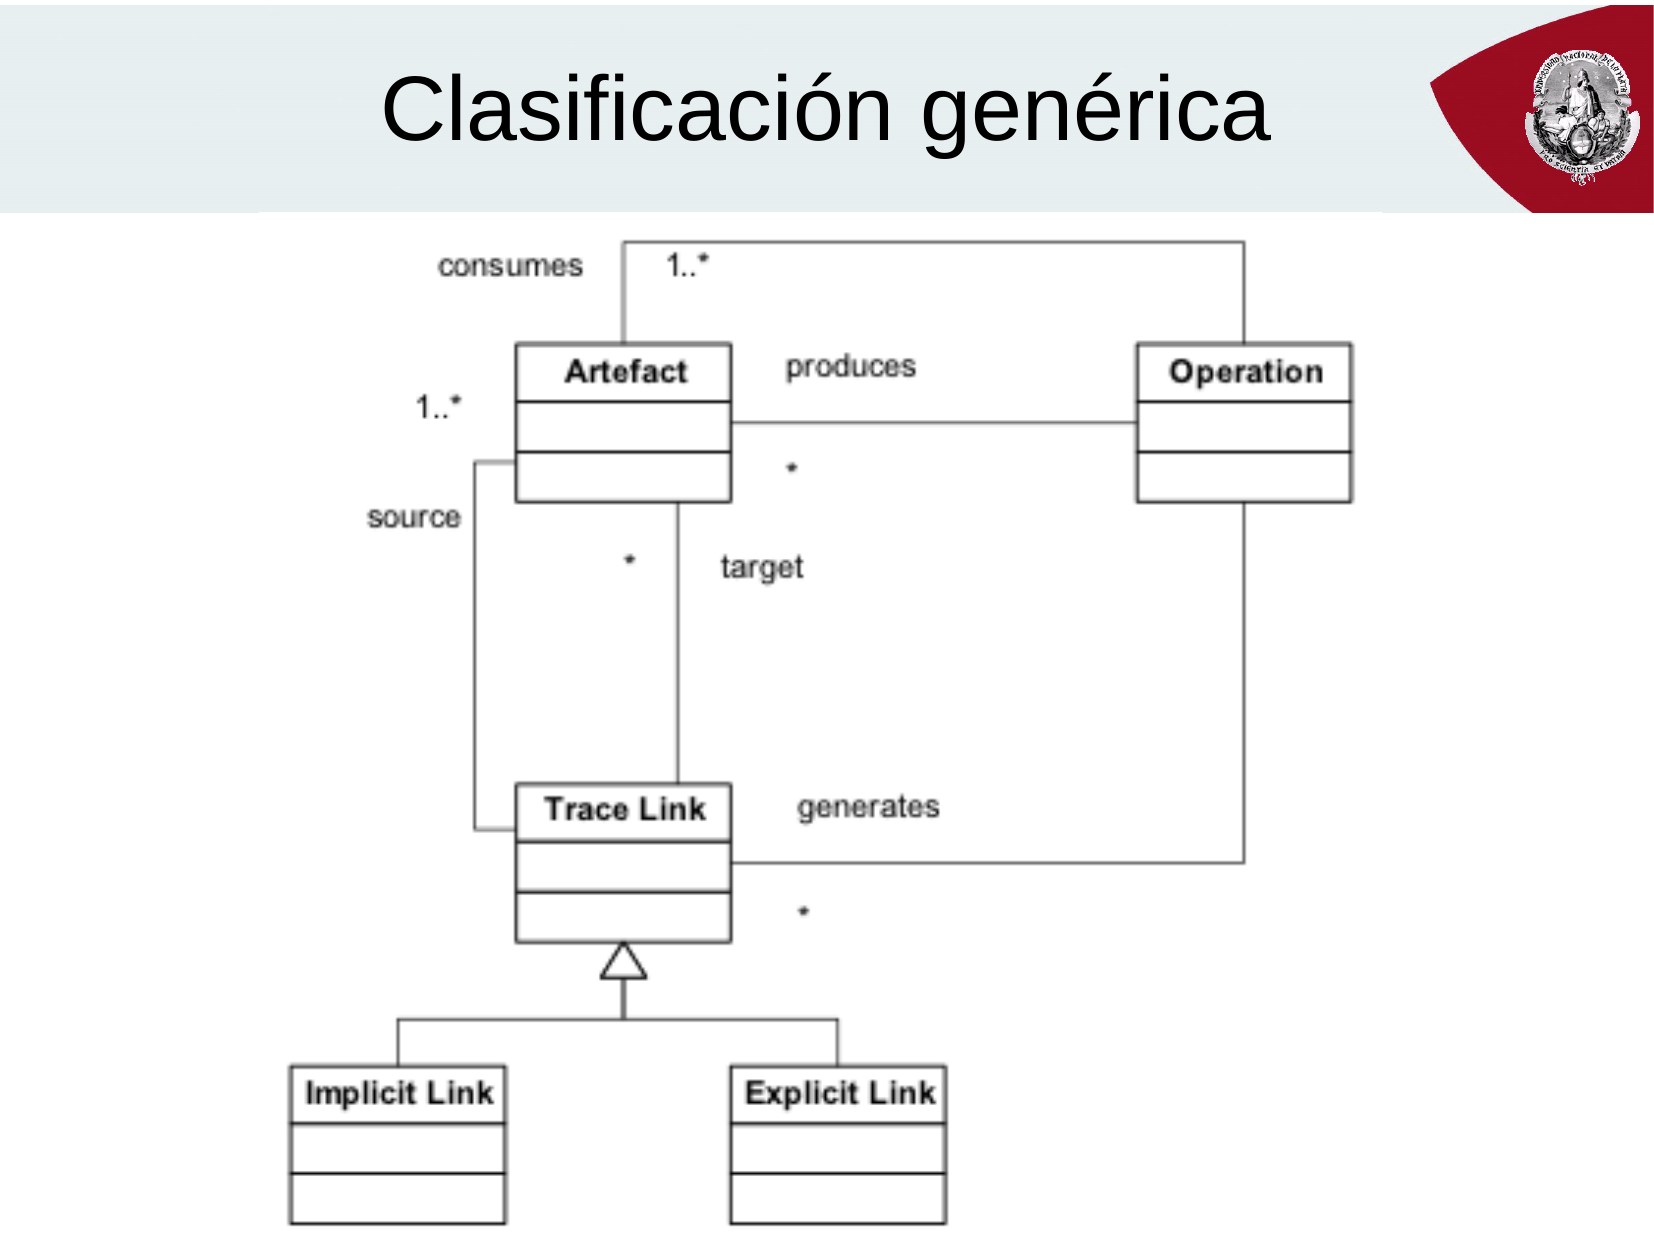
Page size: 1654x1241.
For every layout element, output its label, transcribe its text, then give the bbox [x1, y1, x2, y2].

title Clasificación genérica [0, 5, 1654, 213]
picture [259, 212, 1382, 1241]
picture [1523, 47, 1642, 189]
